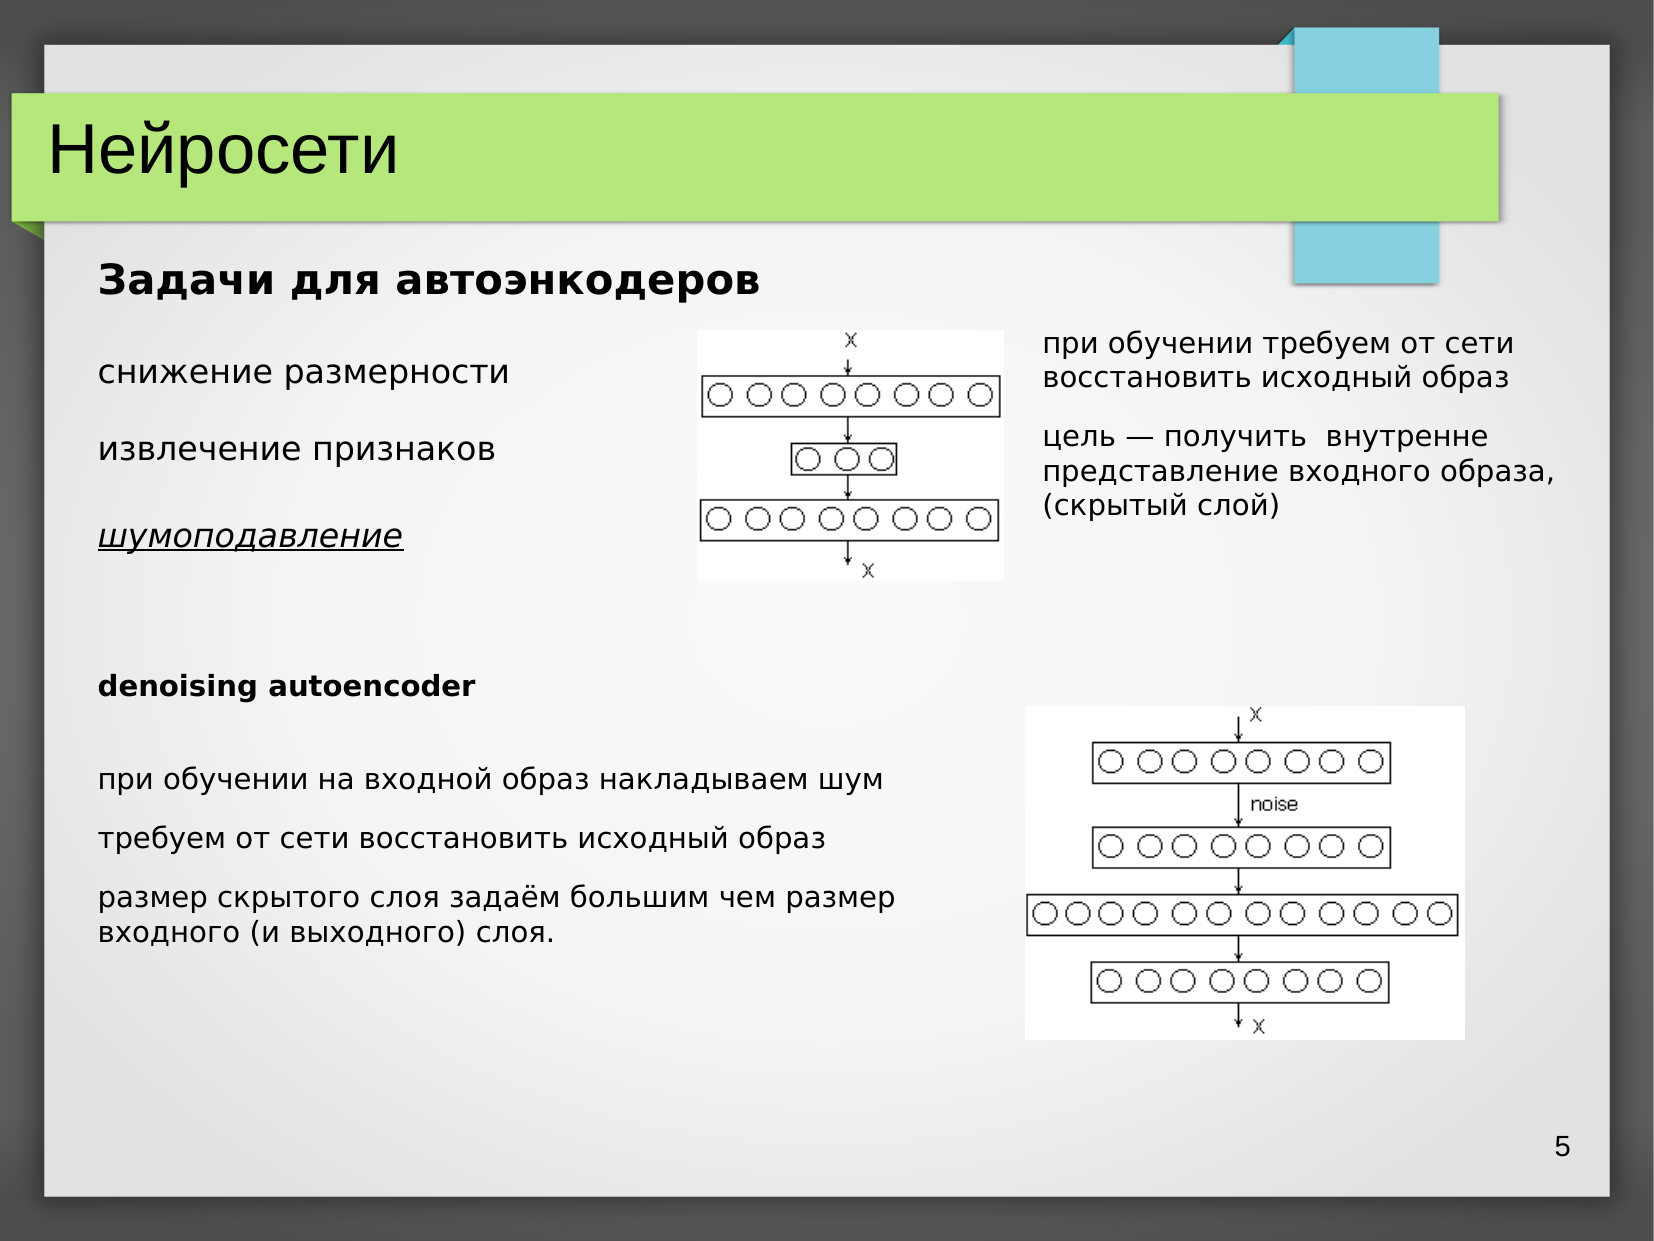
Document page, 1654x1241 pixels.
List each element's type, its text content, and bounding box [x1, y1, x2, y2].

text_box при обучении требуем от сети восстановить исходный образ цель — получить внутренне представление входного образа, (скрытый слой) [1027, 318, 1595, 603]
text_box Задачи для автоэнкодеров снижение размерности извлечение признаков шумоподавление [82, 248, 792, 650]
title Нейросети [47, 96, 1536, 201]
picture [0, 0, 1654, 1241]
text_box denoising autoencoder при обучении на входной образ накладываем шум требуем от сети восстановить исходный образ размер скрытого слоя задаём большим чем размер входного (и выходного) слоя. [82, 661, 957, 957]
